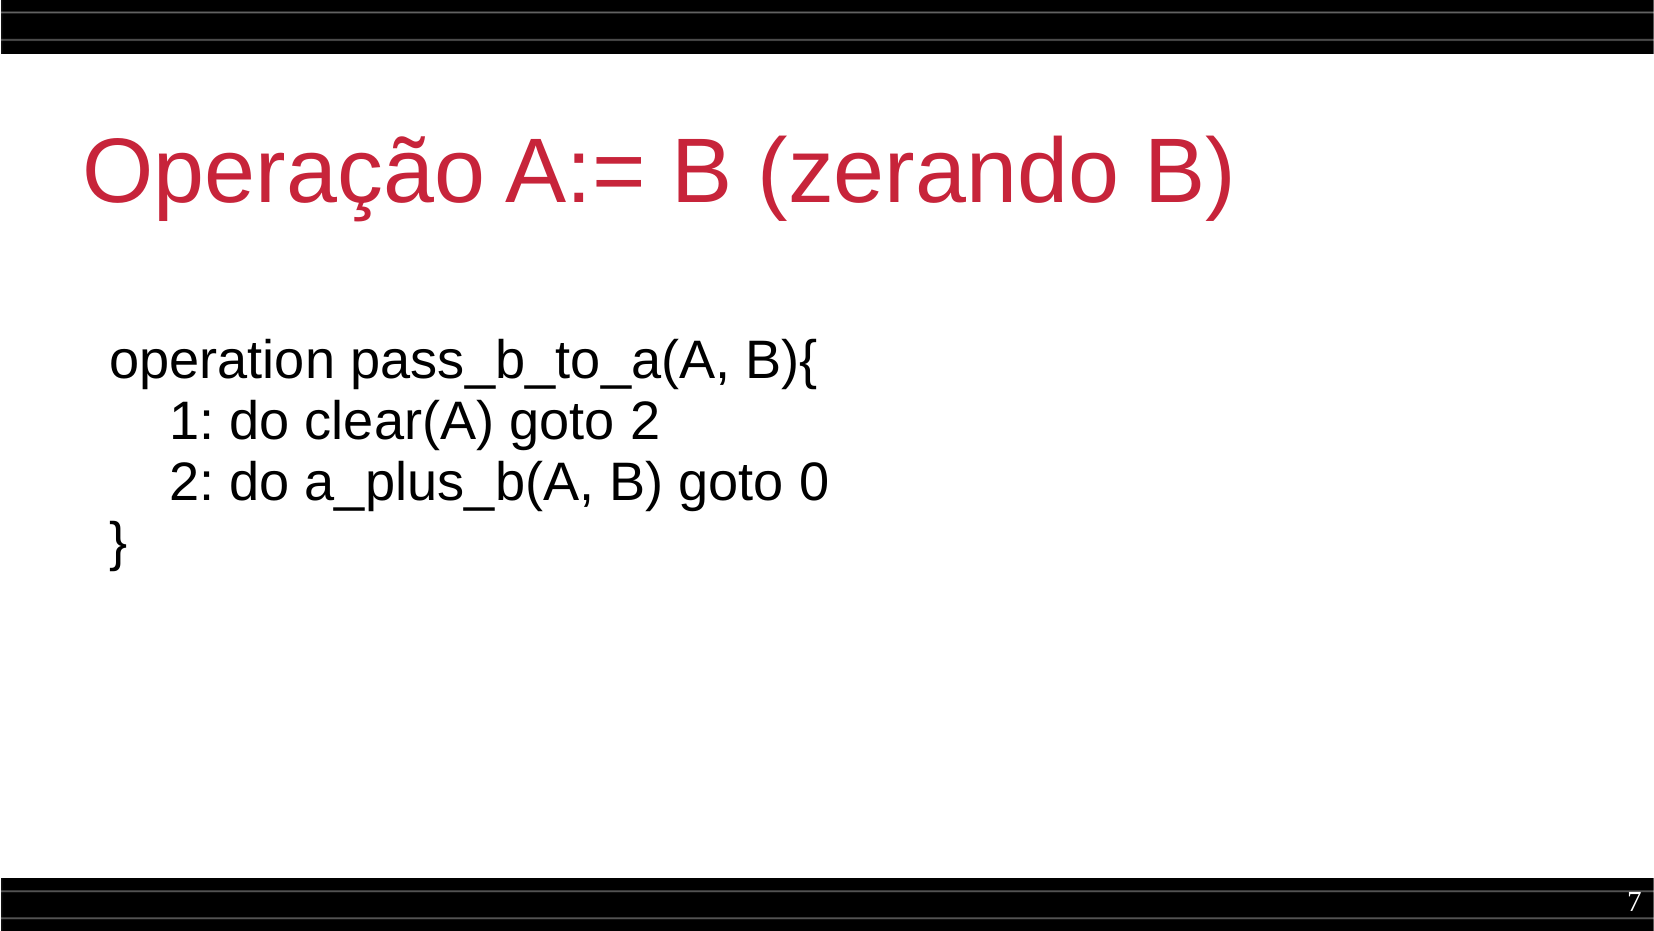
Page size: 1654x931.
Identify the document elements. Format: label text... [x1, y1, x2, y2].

picture [1, 0, 1654, 54]
picture [1, 878, 1654, 931]
text_box operation pass_b_to_a(A, B){ 1: do clear(A) goto 2 2: do a_plus_b(A, B) goto 0 } [94, 322, 945, 622]
title Operação A:= B (zerando B) [82, 92, 1571, 249]
